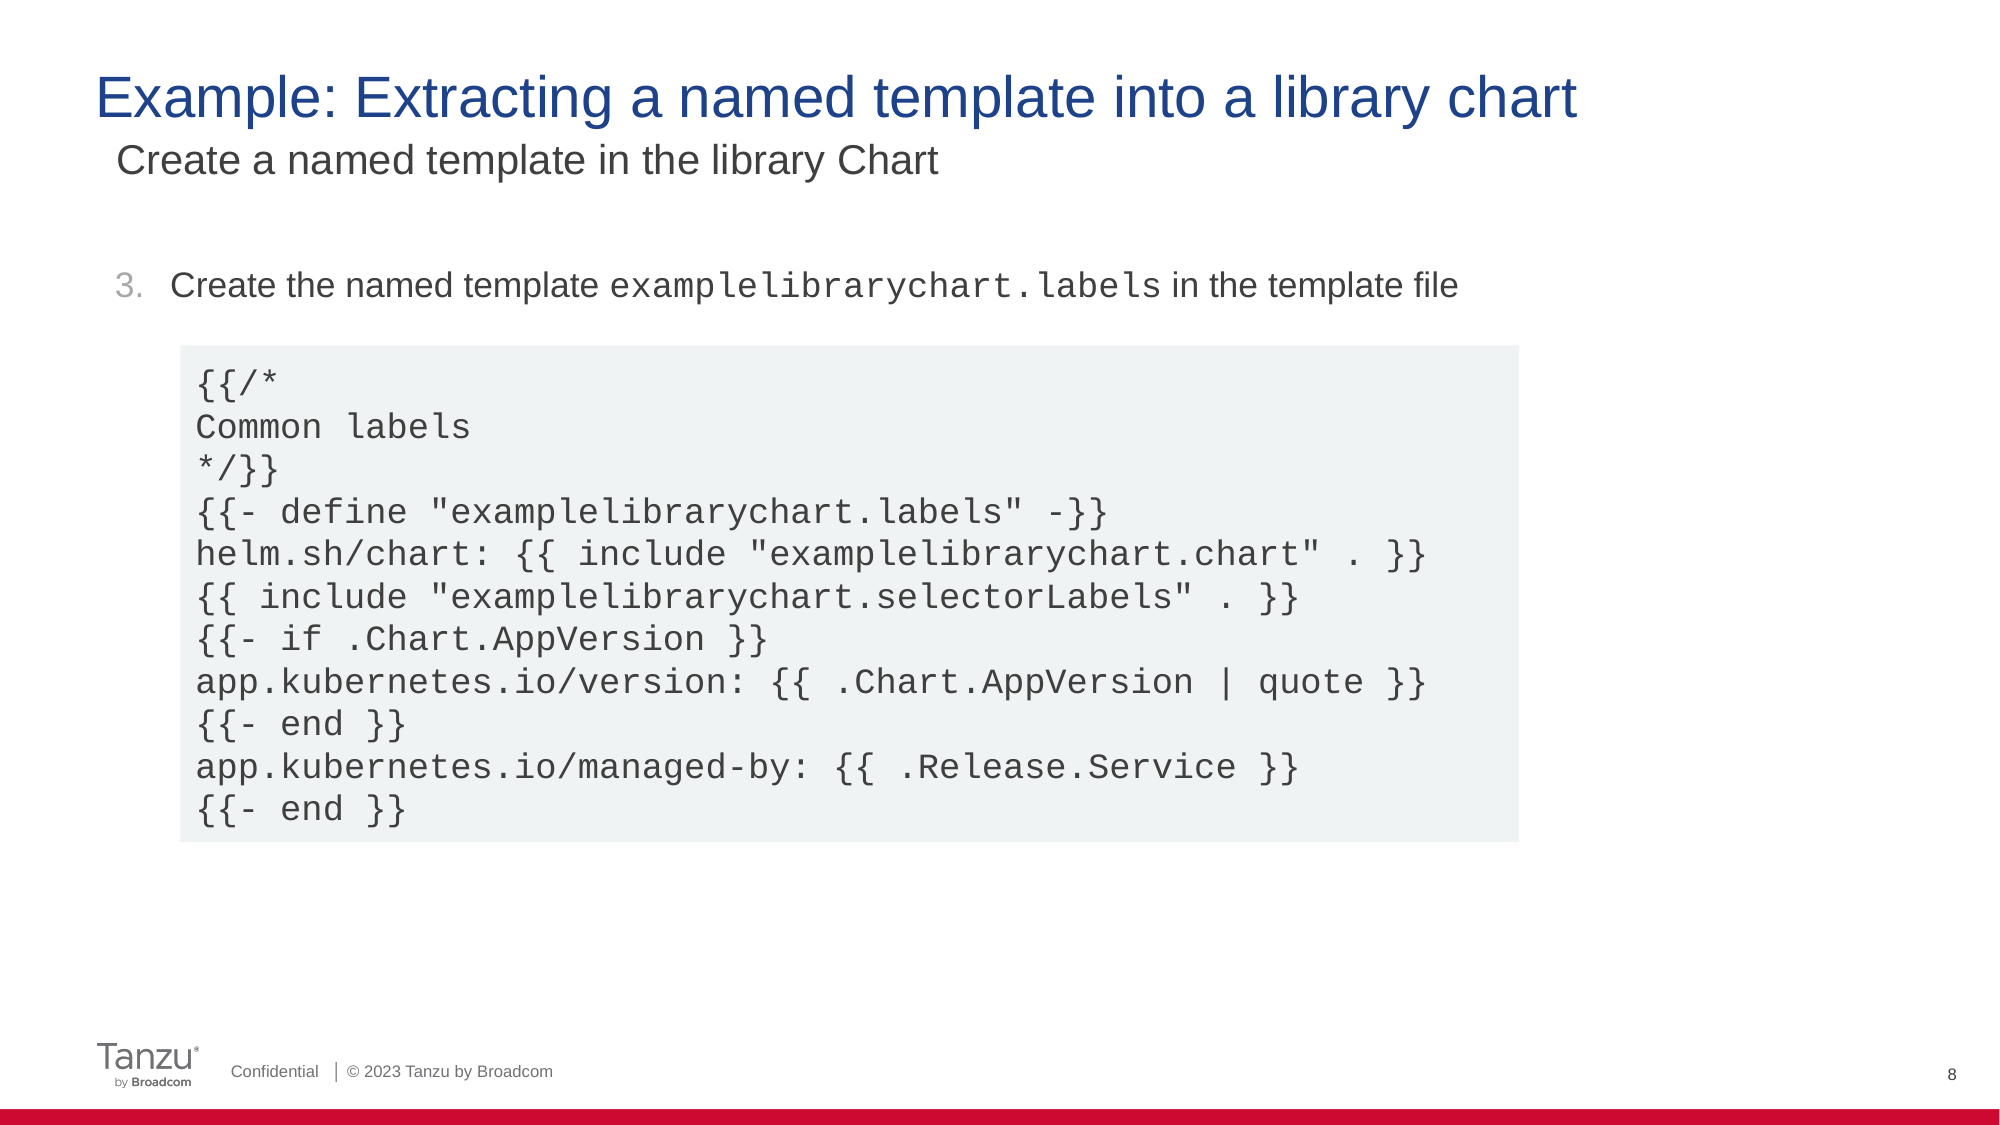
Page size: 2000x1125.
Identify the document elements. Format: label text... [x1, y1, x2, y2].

text_box {{/* Common labels */}} {{- define "examplelibrarychart.labels" -}} helm.sh/chart: {{ include "examplelibrarychart.chart" . }} {{ include "examplelibrarychart.selectorLabels" . }} {{- if .Chart.AppVersion }} app.kubernetes.io/version: {{ .Chart.AppVersion | quote }} {{- end }} app.kubernetes.io/managed-by: {{ .Release.Service }} {{- end }} [180, 345, 1520, 843]
subtitle Create a named template in the library Chart [97, 133, 1896, 174]
title Example: Extracting a named template into a library chart [95, 67, 1900, 131]
picture [97, 1043, 199, 1088]
list Create the named template examplelibrarychart.labels in the template file [95, 262, 1525, 1013]
picture [0, 1109, 2000, 1125]
